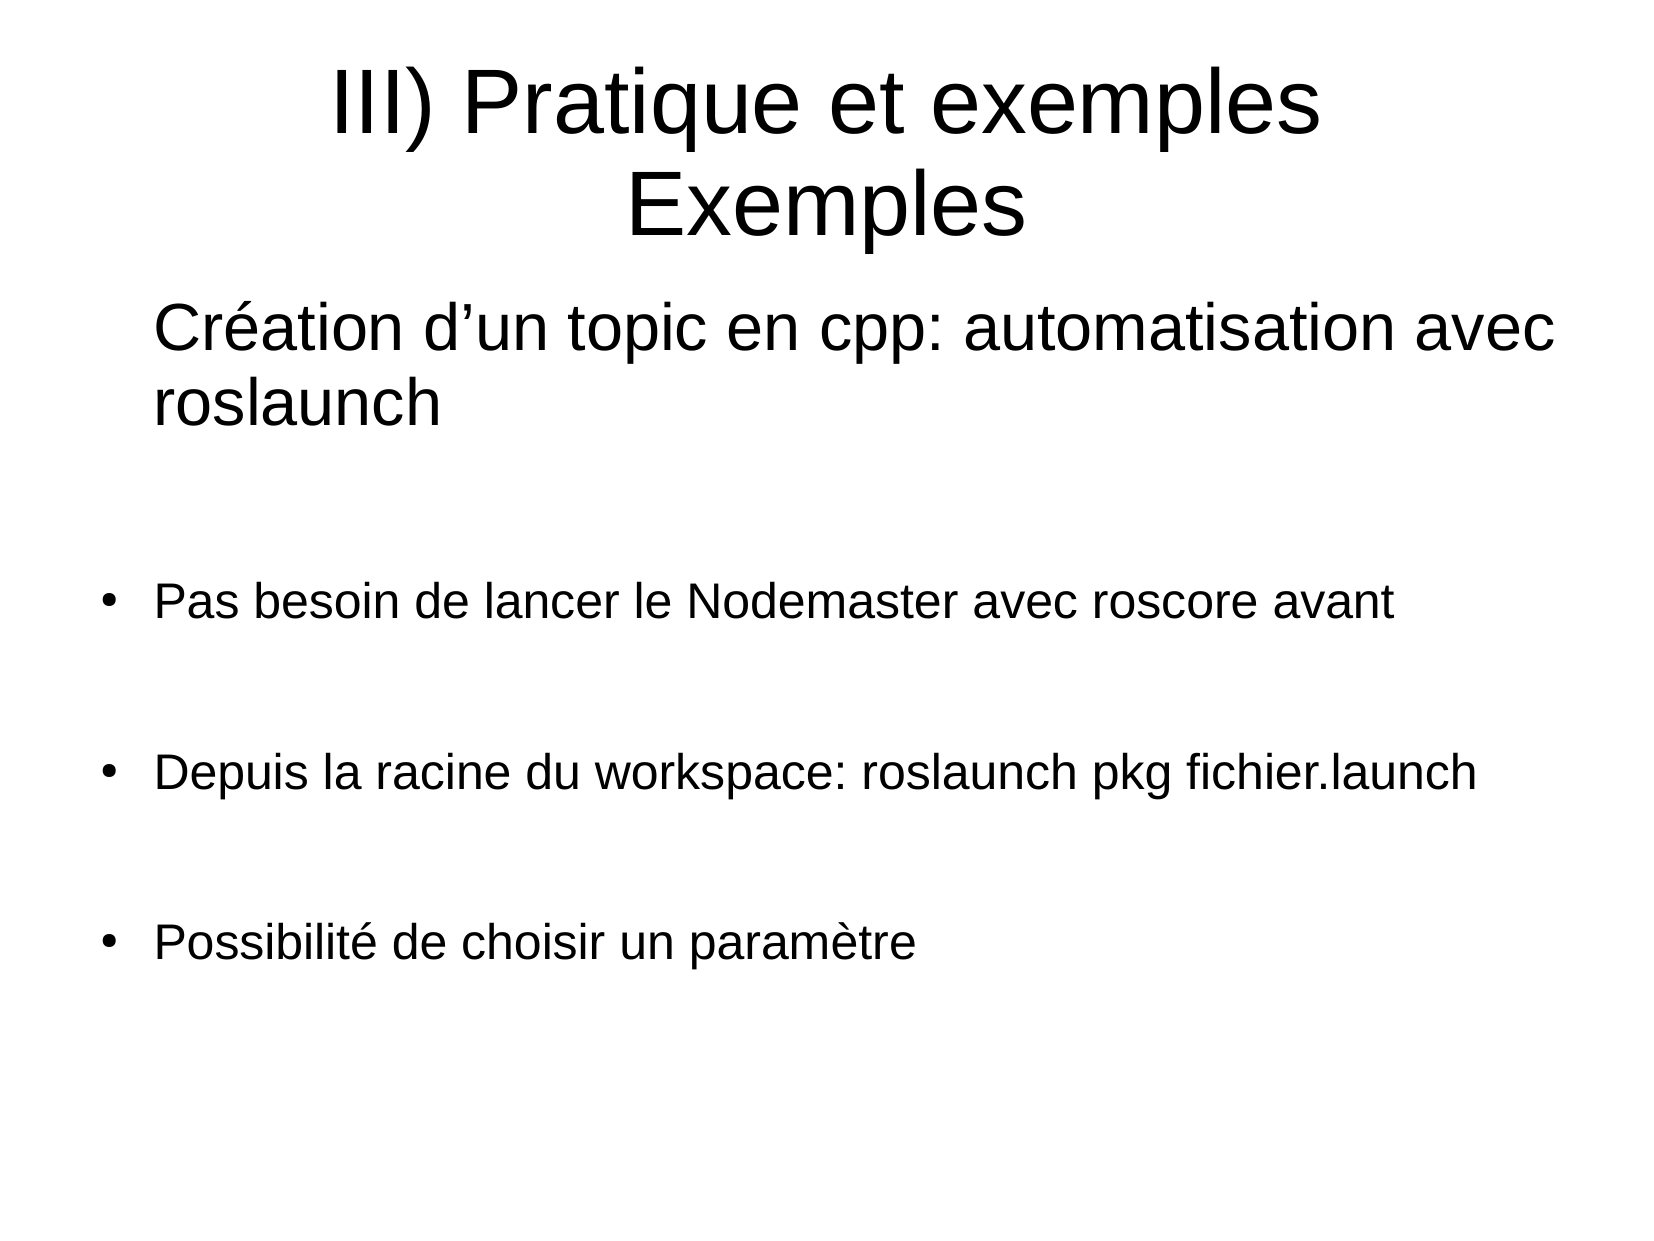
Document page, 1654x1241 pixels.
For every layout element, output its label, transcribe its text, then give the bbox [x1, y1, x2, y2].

title III) Pratique et exemples Exemples [82, 49, 1571, 257]
list Création d’un topic en cpp: automatisation avec roslaunch Pas besoin de lancer le Nodemaster avec roscore avant Depuis la racine du workspace: roslaunch pkg fichier.launch Possibilité de choisir un paramètre [82, 290, 1571, 1010]
